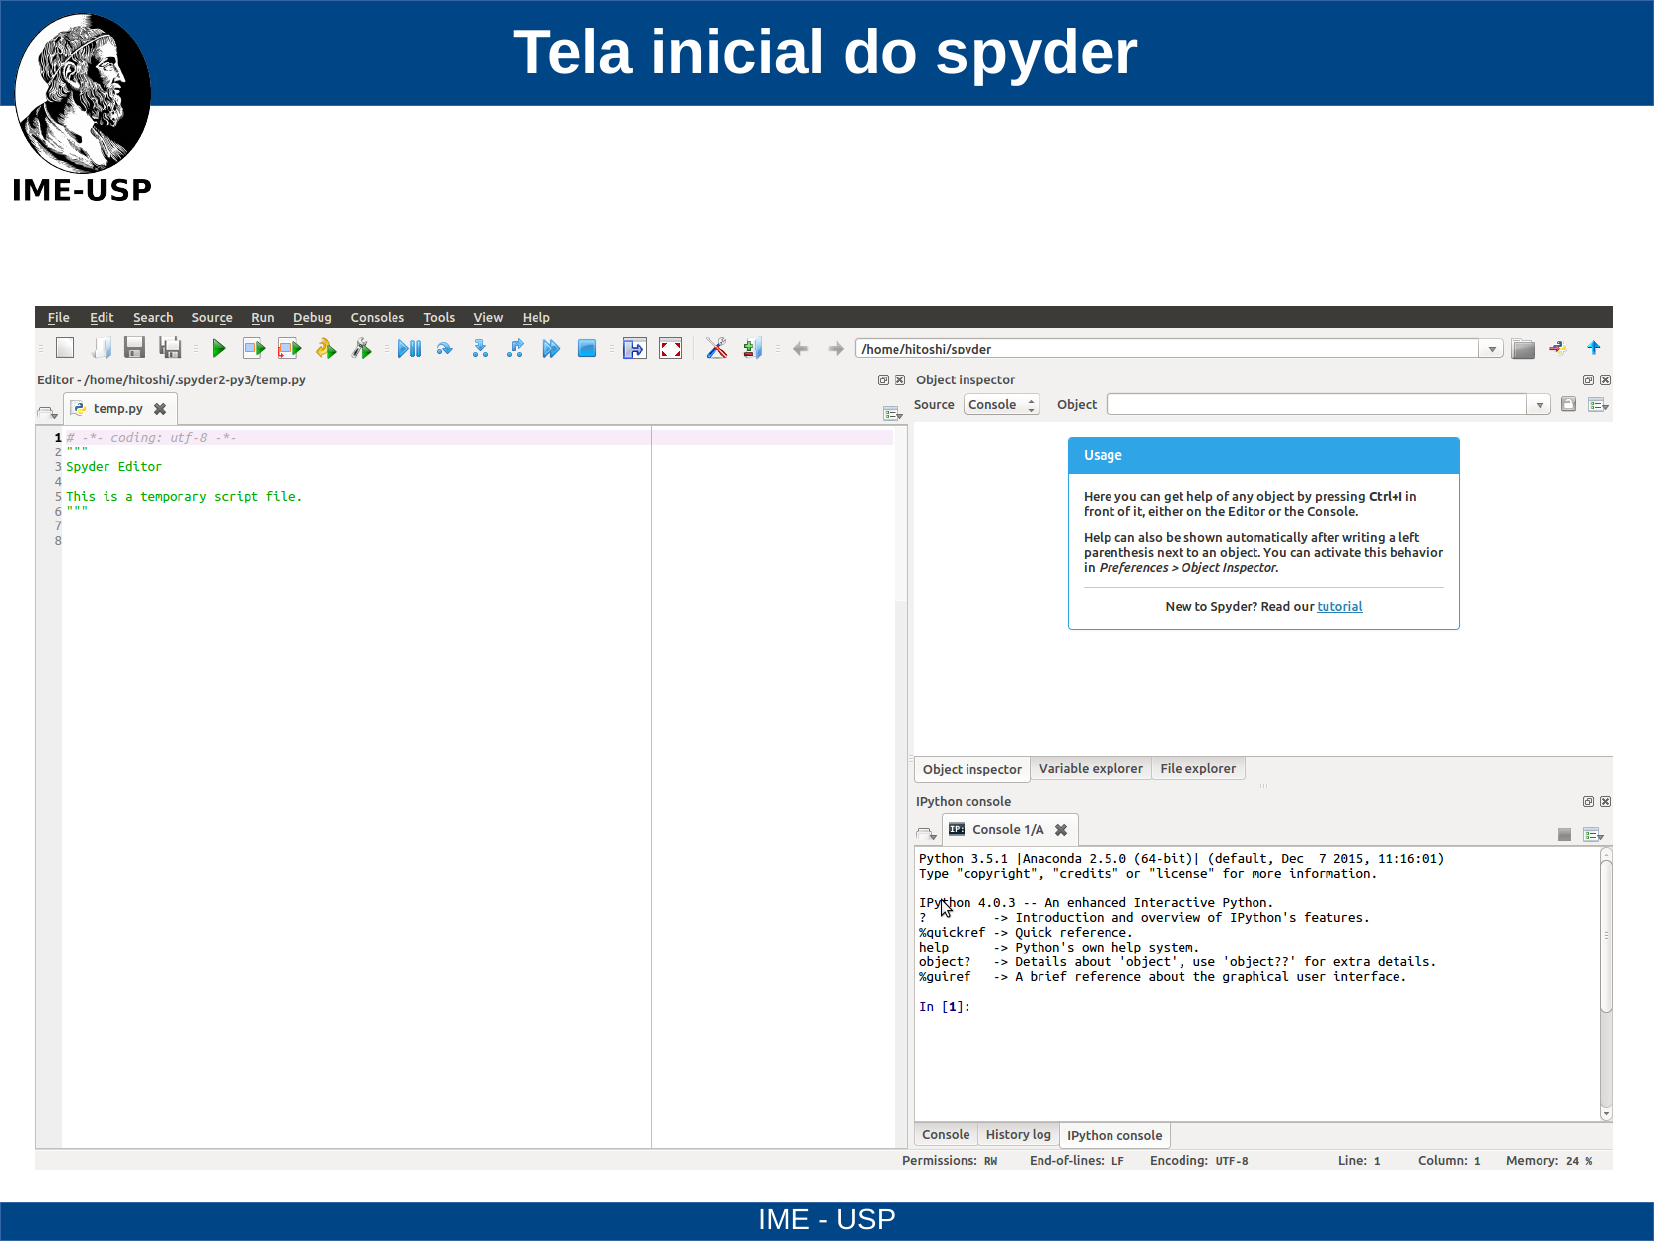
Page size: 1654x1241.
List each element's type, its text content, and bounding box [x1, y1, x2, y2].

title Tela inicial do spyder [0, 0, 1654, 106]
picture [35, 306, 1613, 1170]
picture [14, 106, 151, 201]
